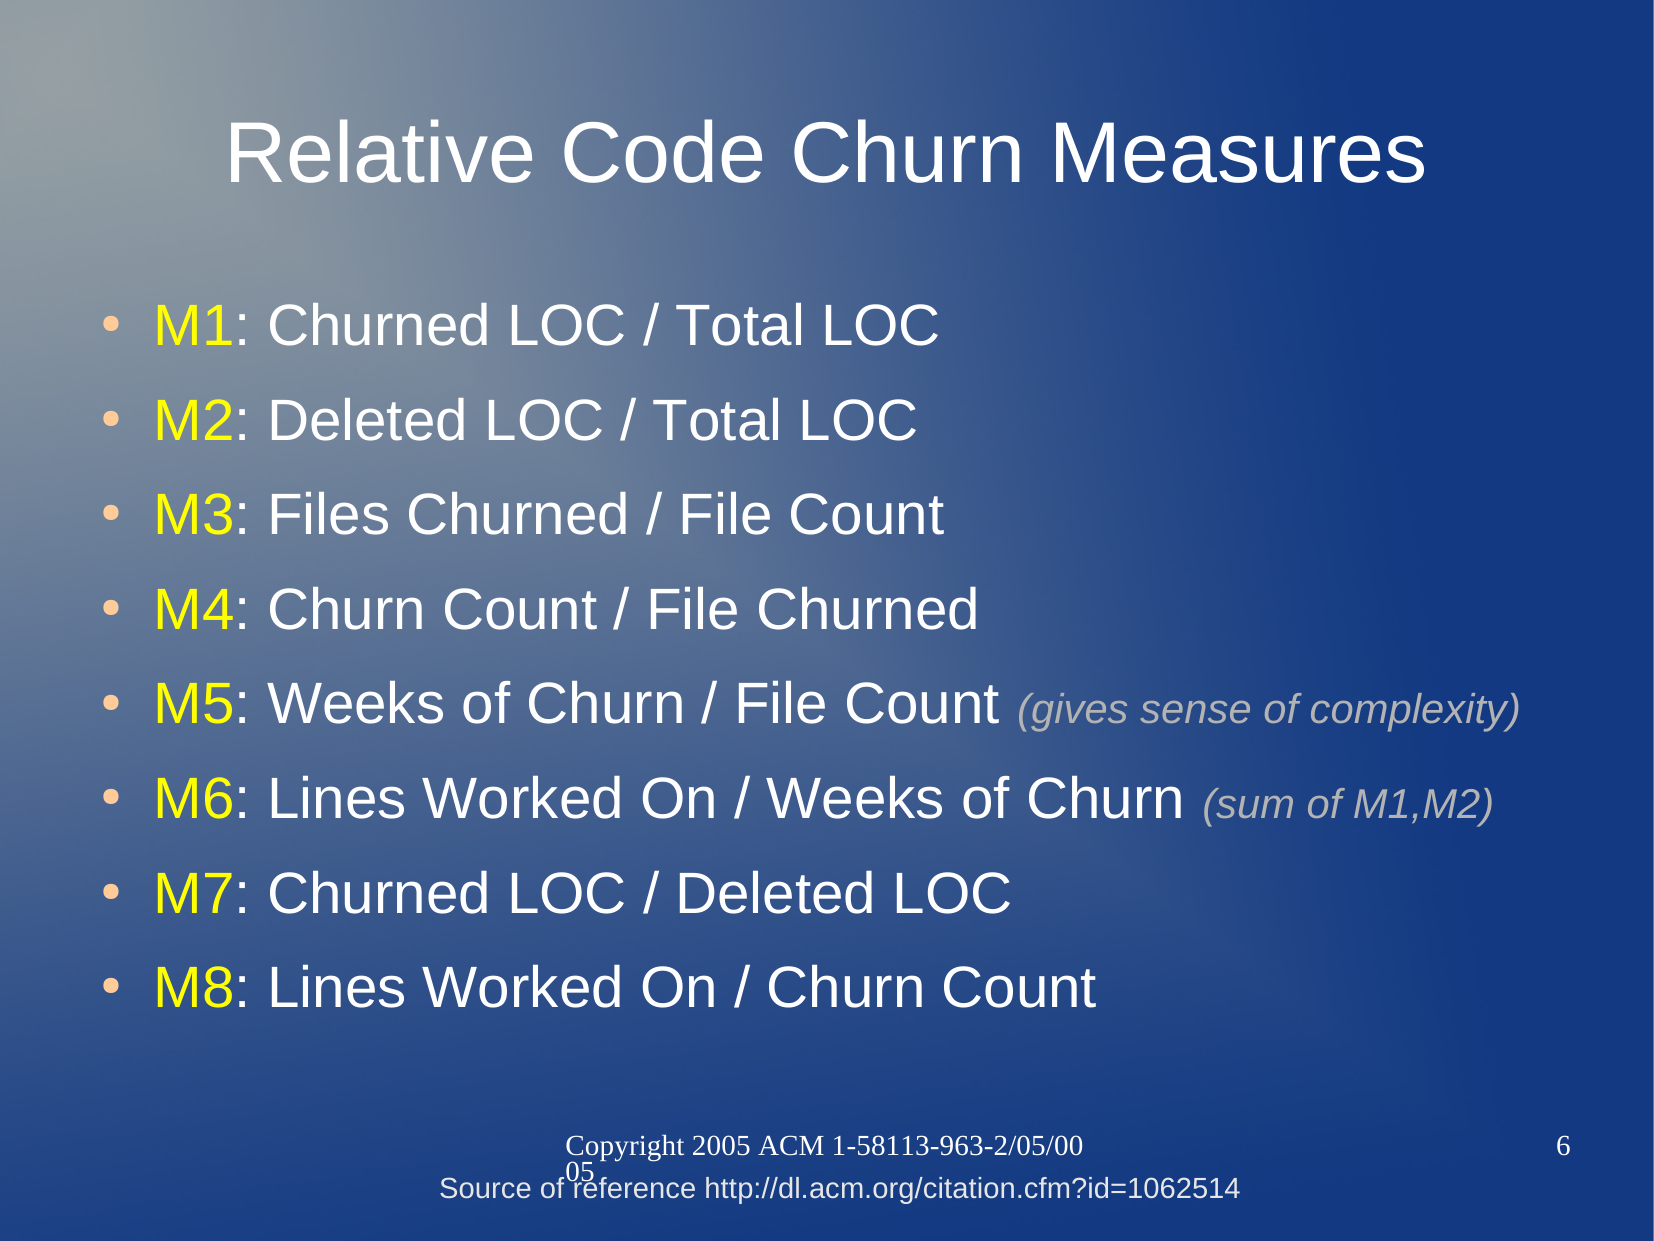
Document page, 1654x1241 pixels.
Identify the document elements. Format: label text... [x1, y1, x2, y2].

picture [0, 0, 1654, 1241]
title Relative Code Churn Measures [82, 49, 1571, 257]
list M1: Churned LOC / Total LOC M2: Deleted LOC / Total LOC M3: Files Churned / File Count M4: Churn Count / File Churned M5: Weeks of Churn / File Count (gives sense of complexity) M6: Lines Worked On / Weeks of Churn (sum of M1,M2) M7: Churned LOC / Deleted LOC M8: Lines Worked On / Churn Count [82, 293, 1571, 1021]
text_box Source of reference http://dl.acm.org/citation.cfm?id=1062514 [424, 1164, 1257, 1223]
